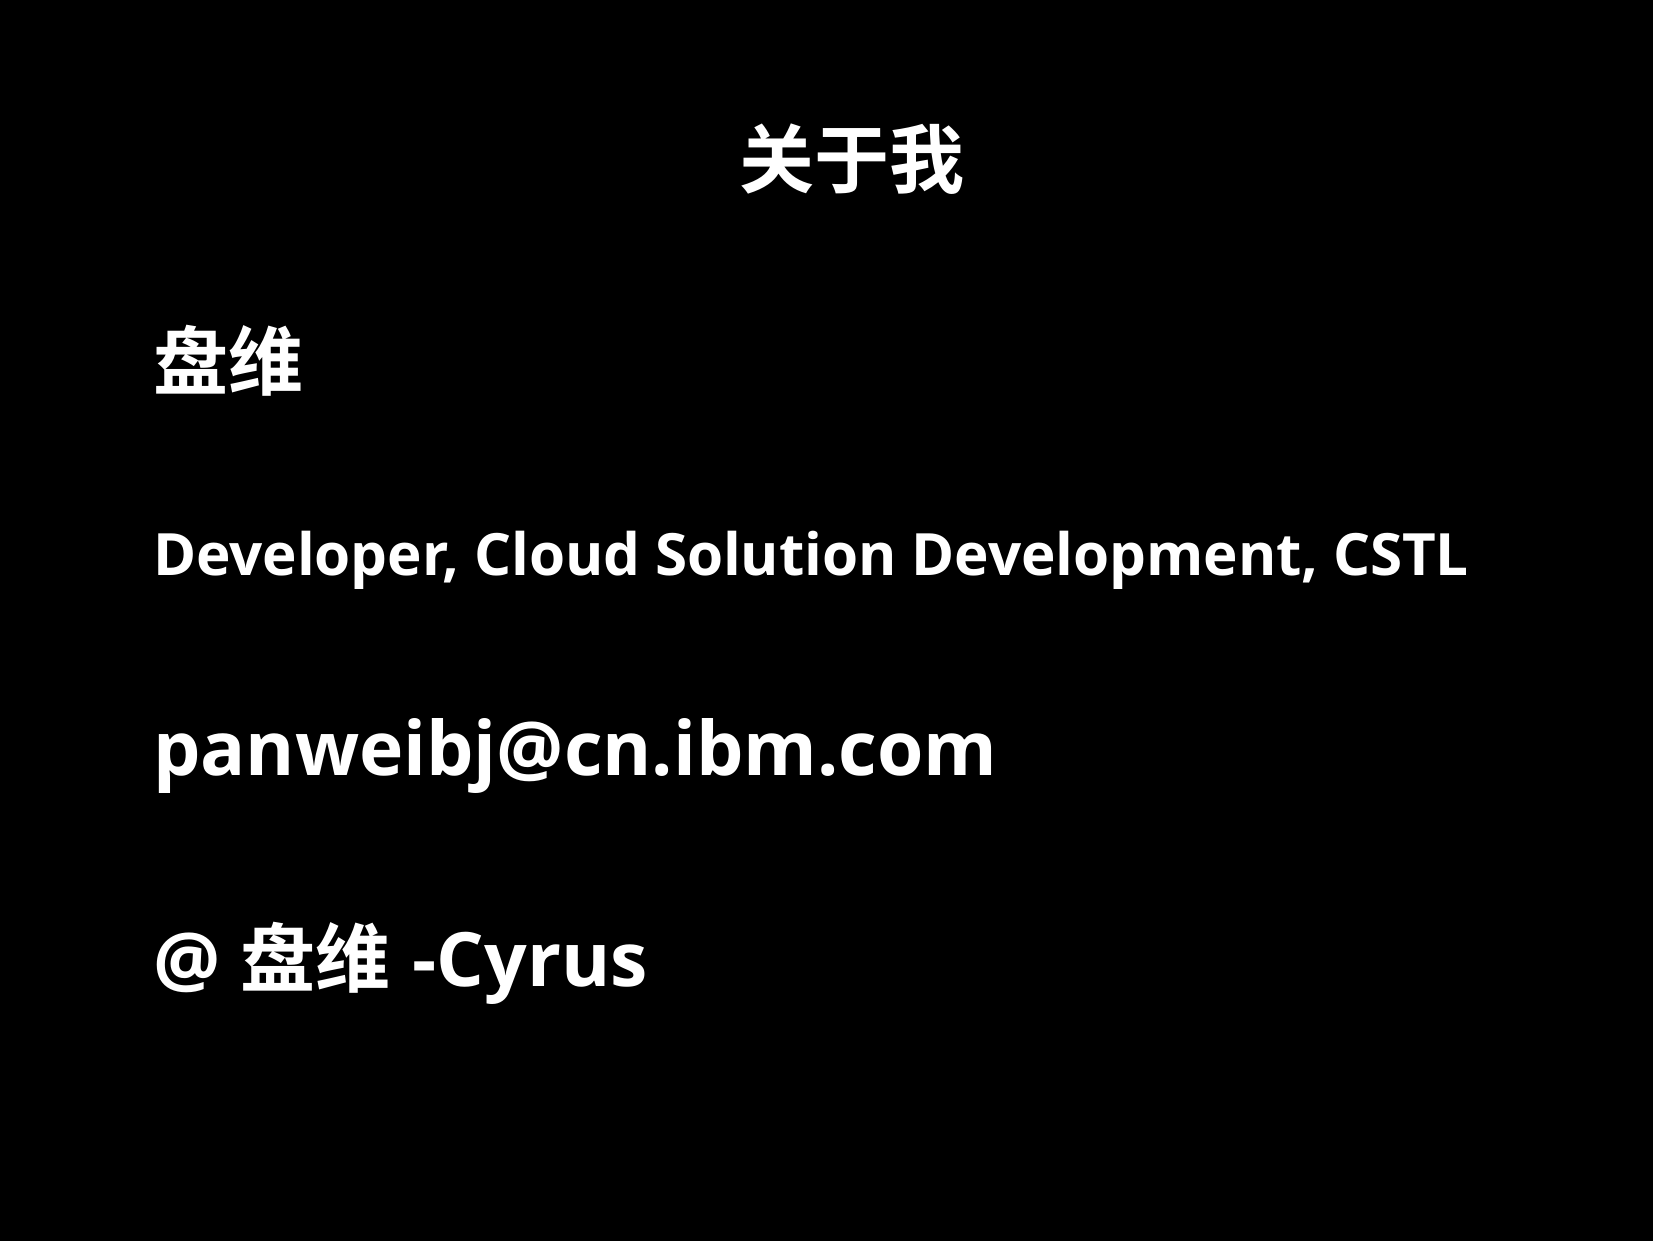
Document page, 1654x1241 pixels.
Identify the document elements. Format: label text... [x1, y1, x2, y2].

text_box 盘维 Developer, Cloud Solution Development, CSTL panweibj@cn.ibm.com @盘维-Cyrus [138, 295, 1566, 1179]
text_box 关于我 [138, 92, 1565, 207]
